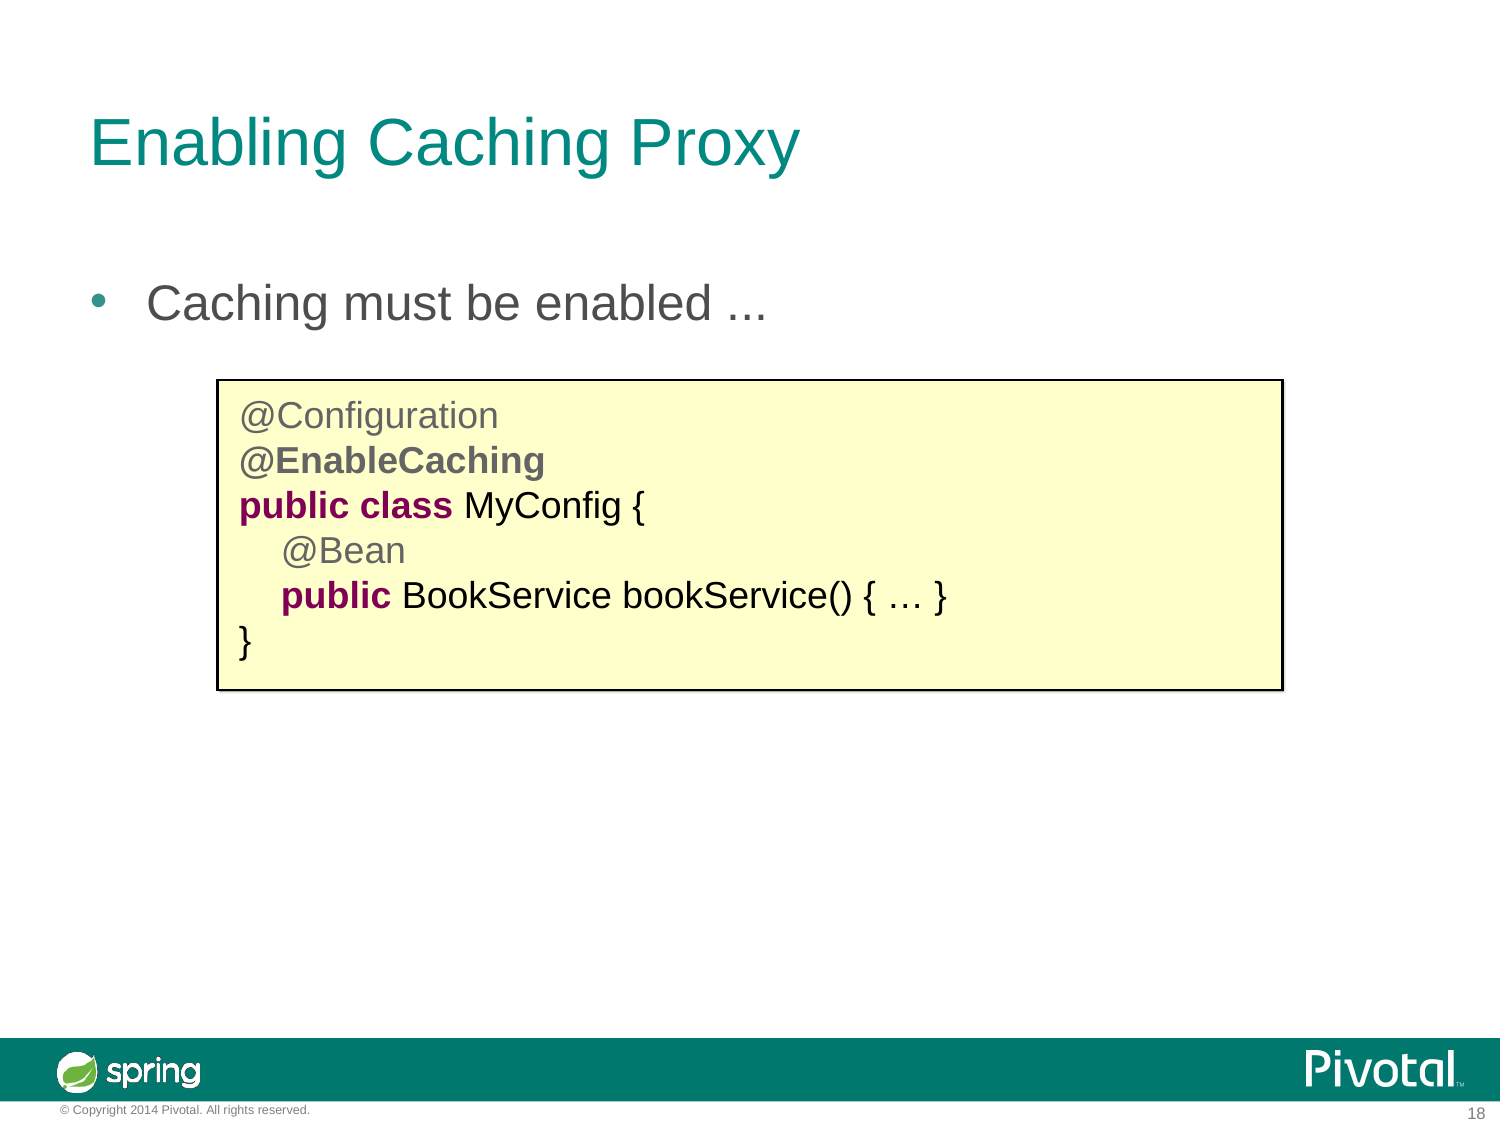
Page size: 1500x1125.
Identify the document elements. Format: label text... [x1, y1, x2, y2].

picture [32, 1041, 210, 1103]
picture [1306, 1050, 1464, 1087]
list Caching must be enabled ... [75, 262, 1426, 1005]
text_box @Configuration @EnableCaching public class MyConfig { @Bean public BookService bookService() { … } } [217, 379, 1283, 690]
title Enabling Caching Proxy [75, 45, 1426, 233]
